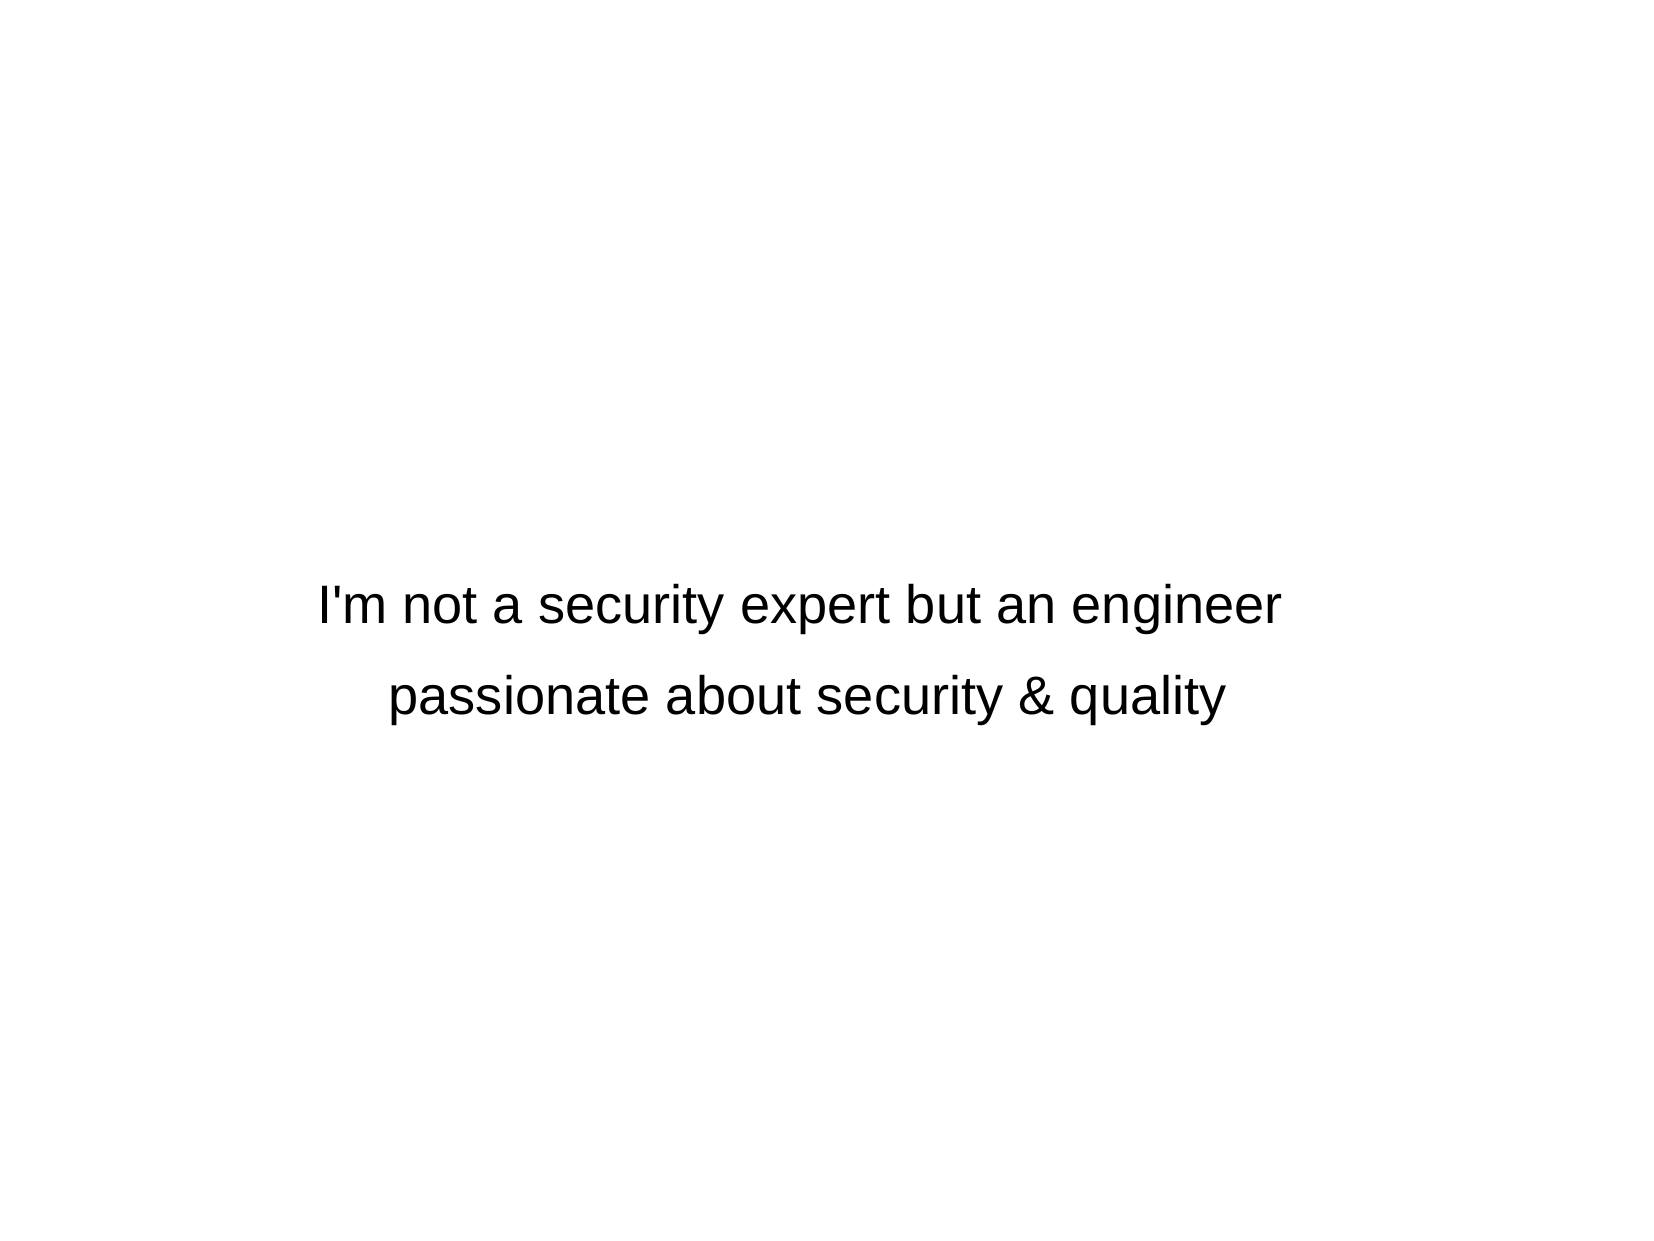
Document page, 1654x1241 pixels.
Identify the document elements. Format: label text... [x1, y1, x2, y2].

text_box I'm not a security expert but an engineer passionate about security & quality [302, 537, 1314, 704]
